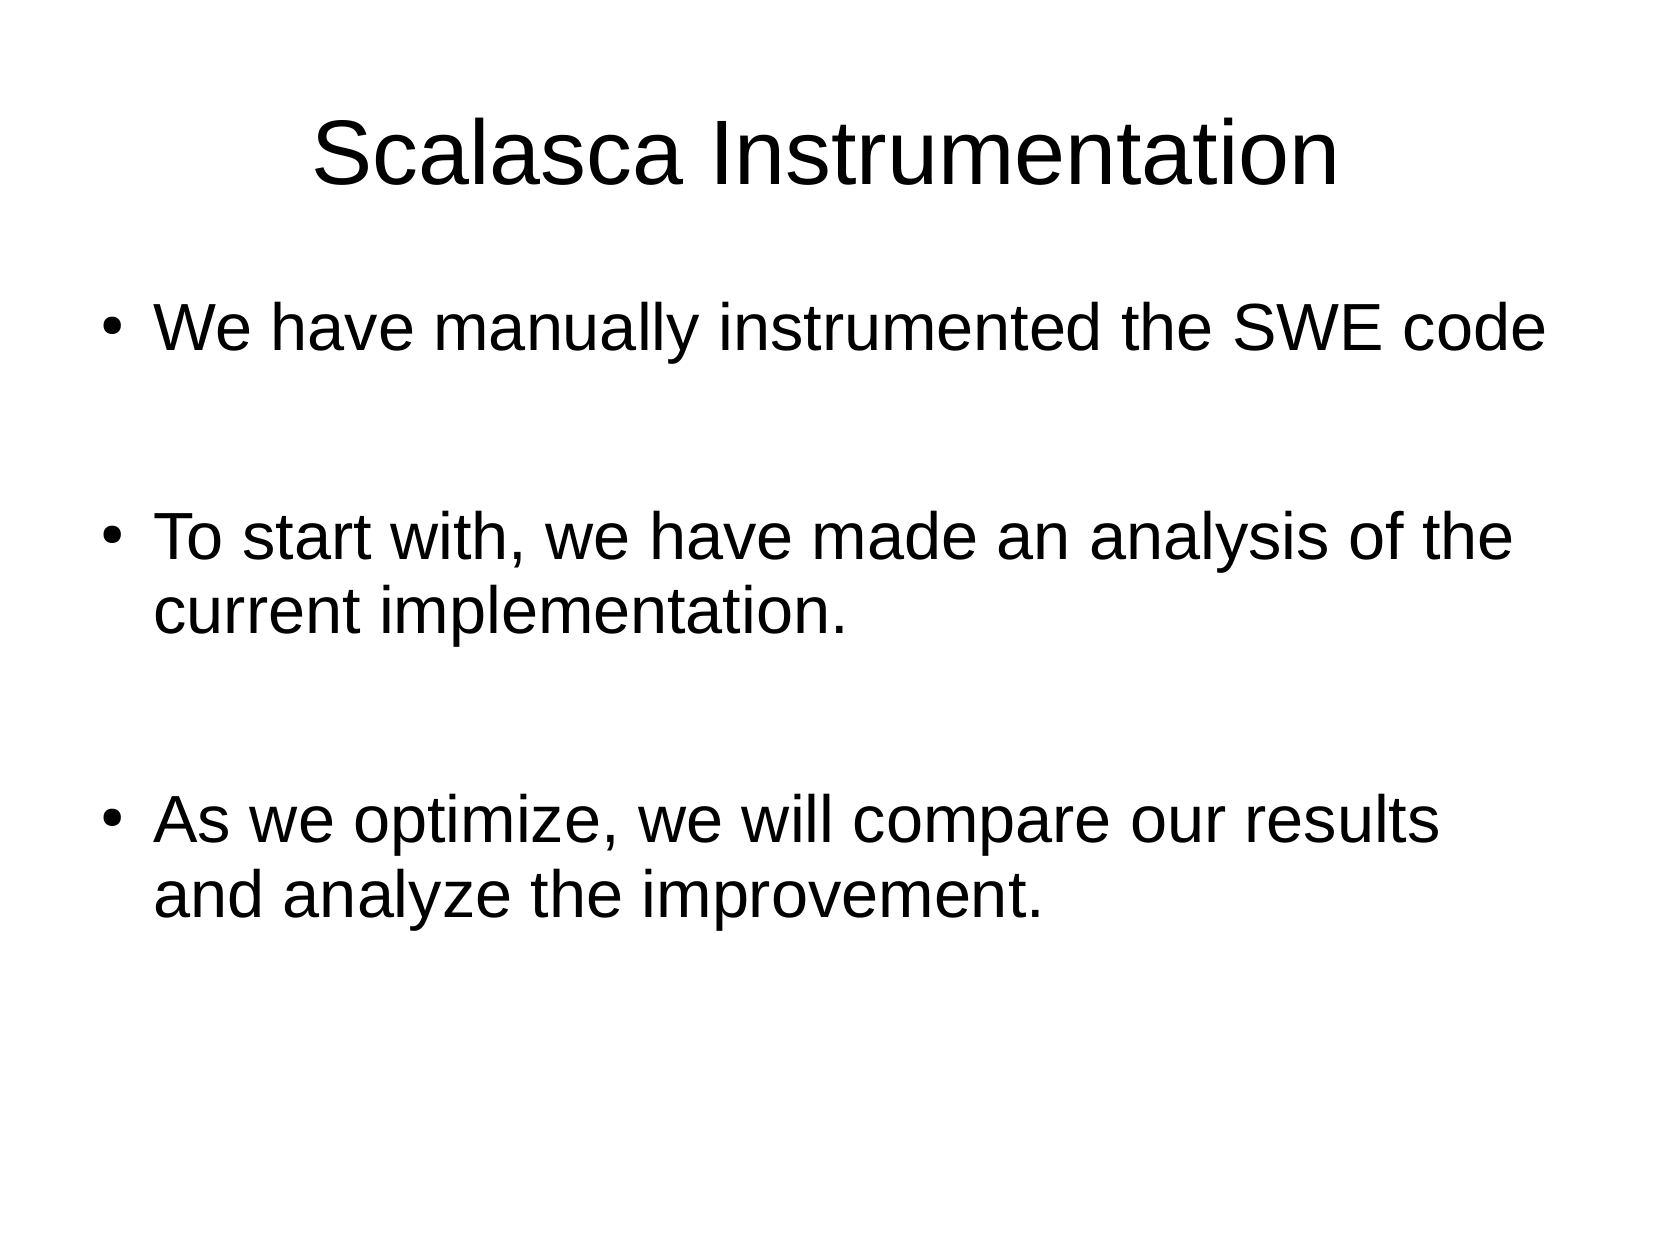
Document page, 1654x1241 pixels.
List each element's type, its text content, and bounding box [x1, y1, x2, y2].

title Scalasca Instrumentation [82, 49, 1571, 257]
list We have manually instrumented the SWE code To start with, we have made an analysis of the current implementation. As we optimize, we will compare our results and analyze the improvement. [82, 290, 1571, 1010]
